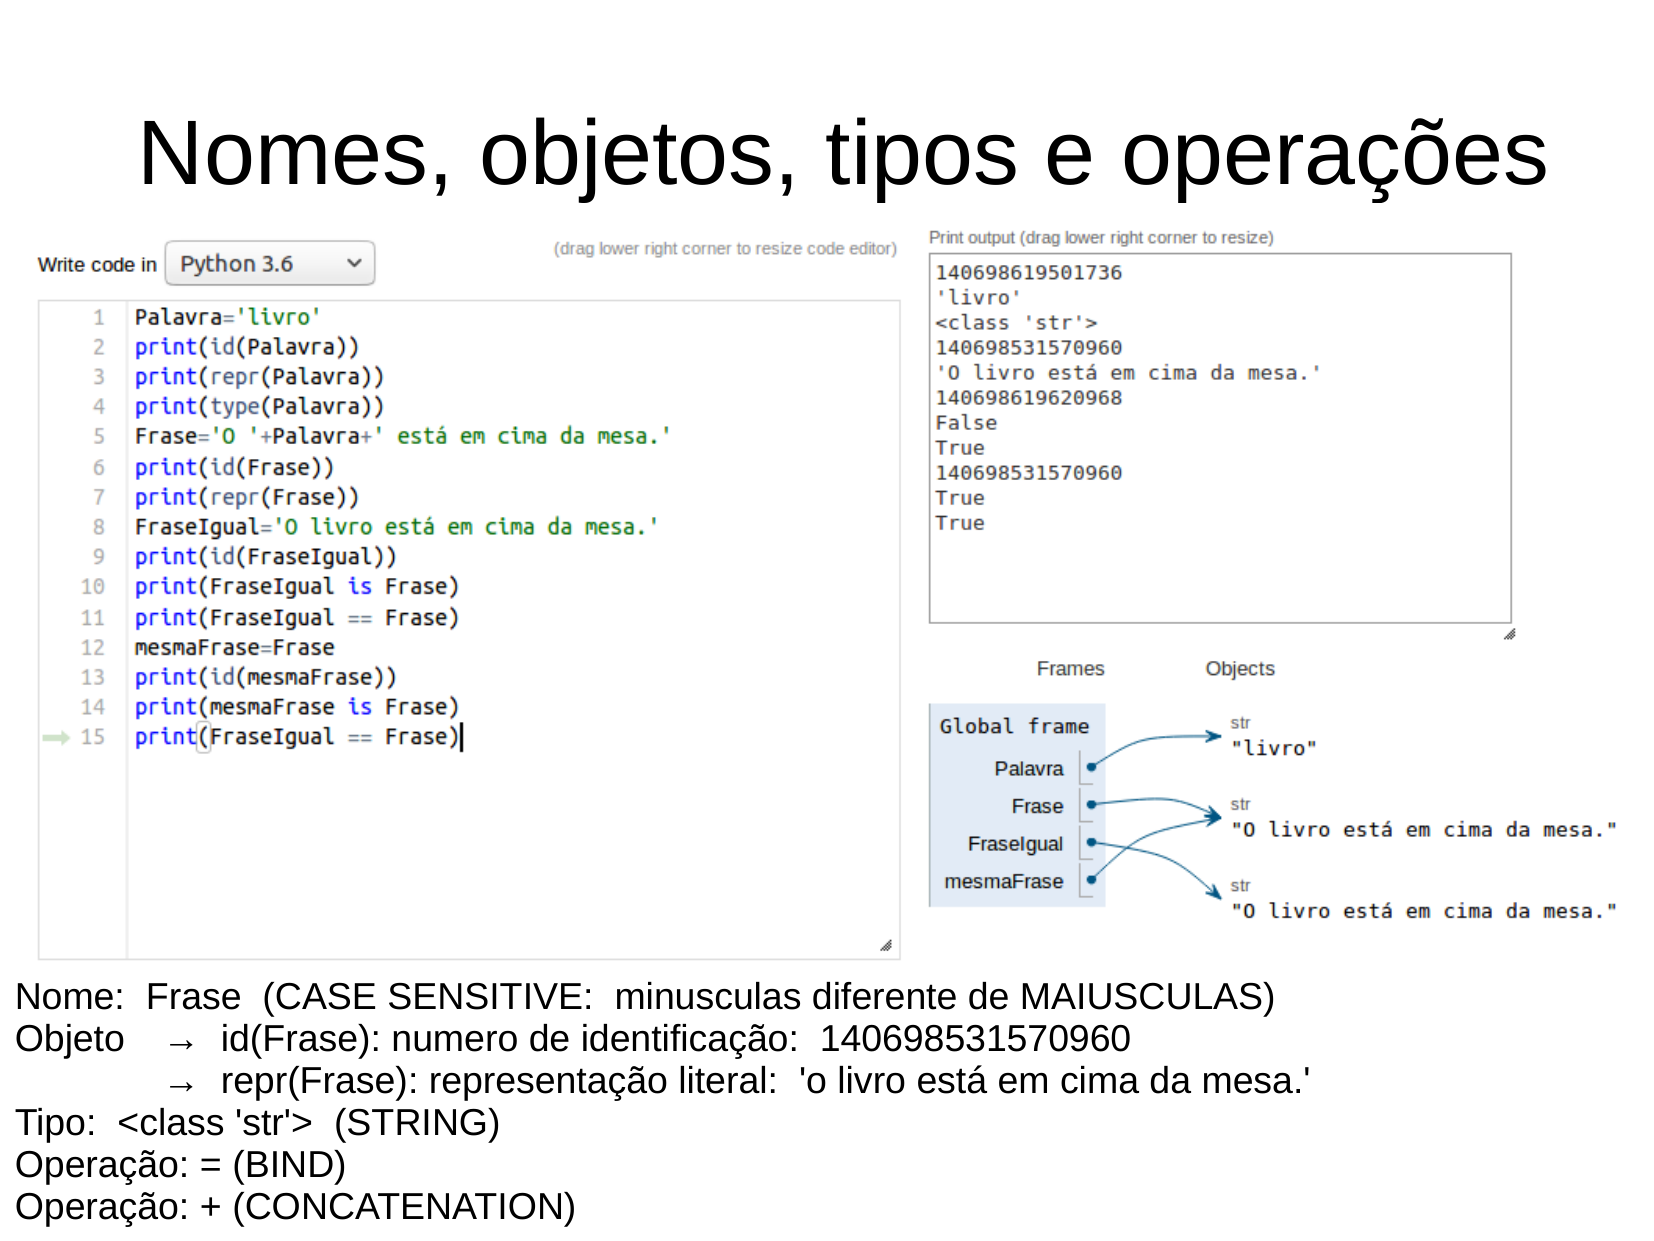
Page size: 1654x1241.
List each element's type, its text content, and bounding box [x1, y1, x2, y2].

title Nomes, objetos, tipos e operações [82, 49, 1571, 203]
picture [21, 203, 1642, 969]
text_box Nome: Frase (CASE SENSITIVE: minusculas diferente de MAIUSCULAS) Objeto → id(Frase): numero de identificação: 140698531570960 → repr(Frase): representação literal: 'o livro está em cima da mesa.' Tipo: <class 'str'> (STRING) Operação: = (BIND) Operação: + (CONCATENATION) [0, 968, 1619, 1241]
